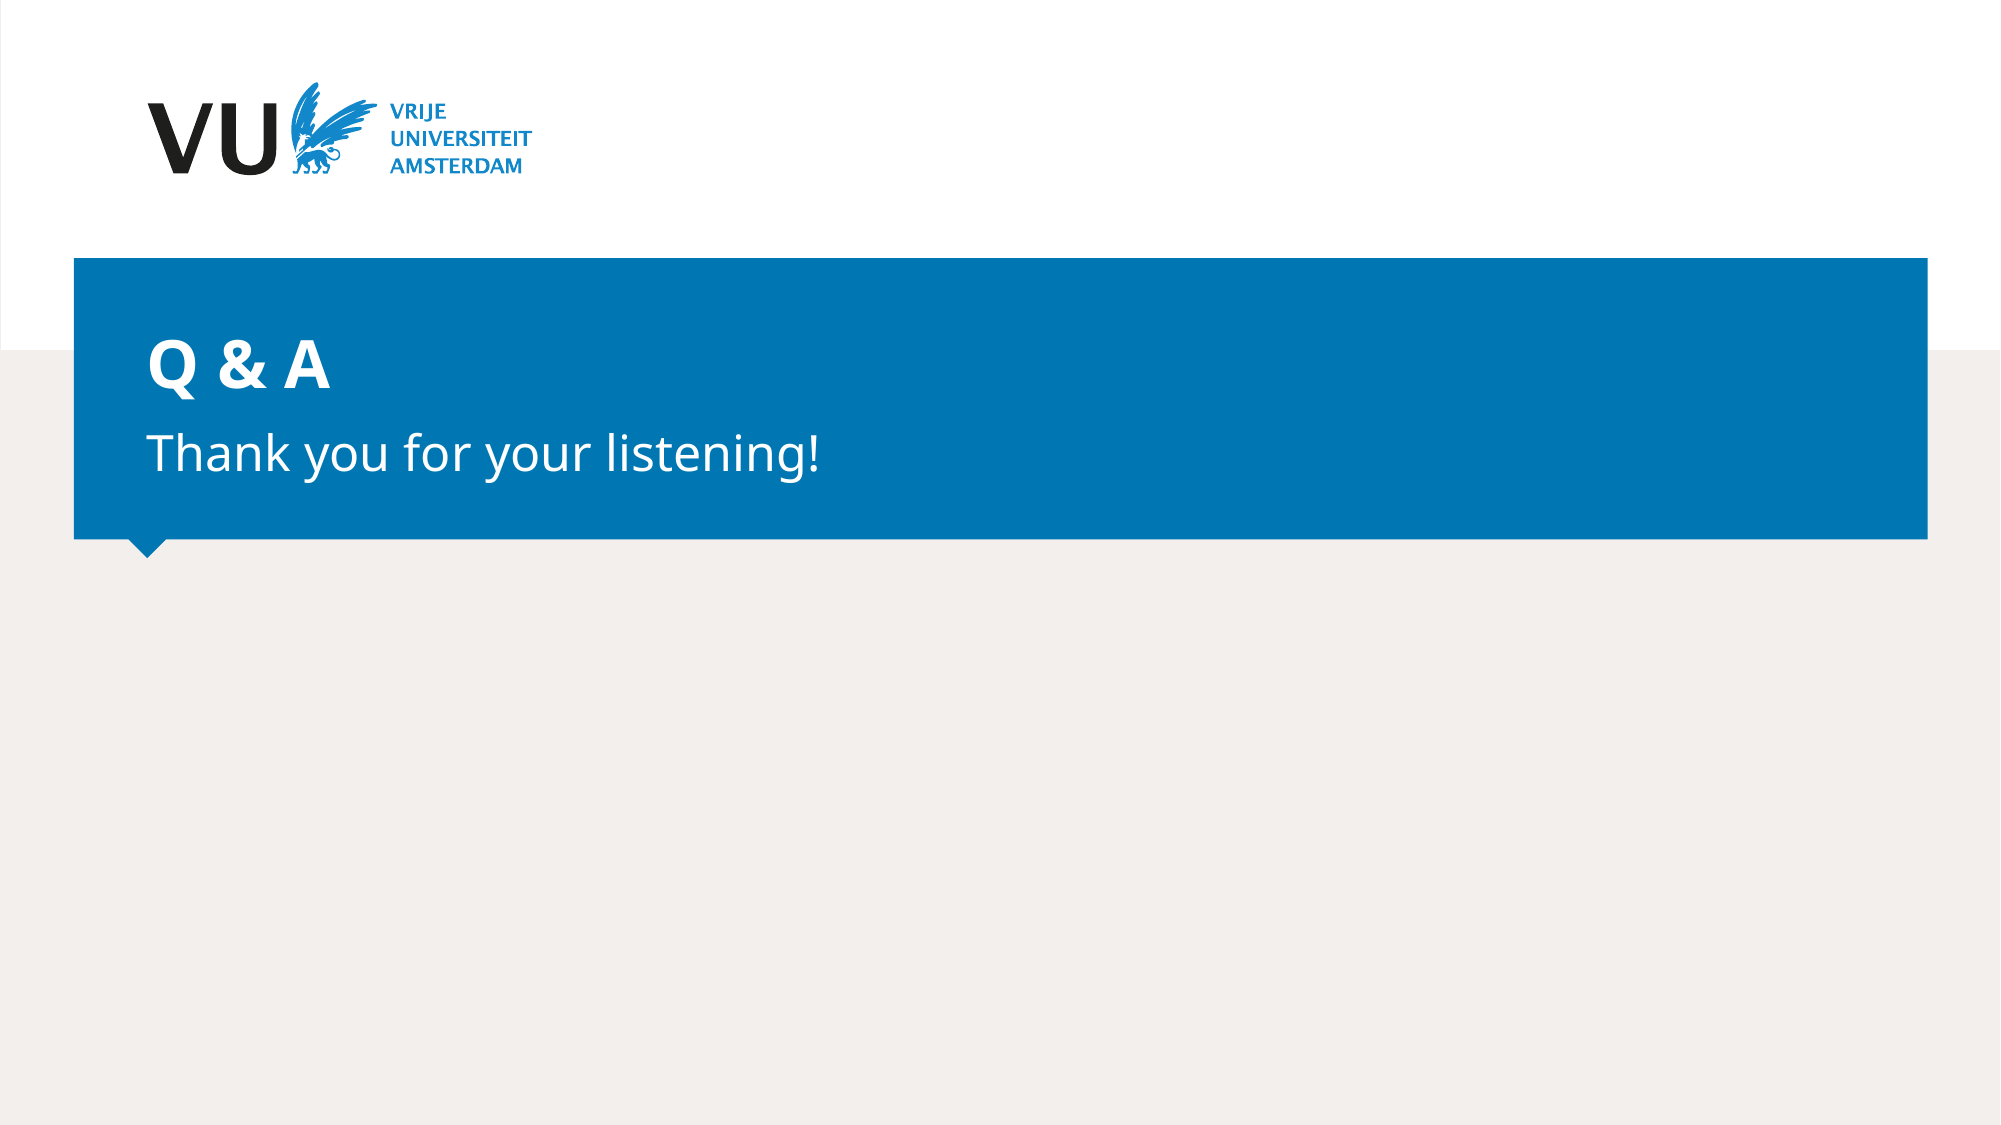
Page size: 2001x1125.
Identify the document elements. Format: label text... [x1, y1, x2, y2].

list Q & A Thank you for your listening! [73, 258, 1928, 559]
